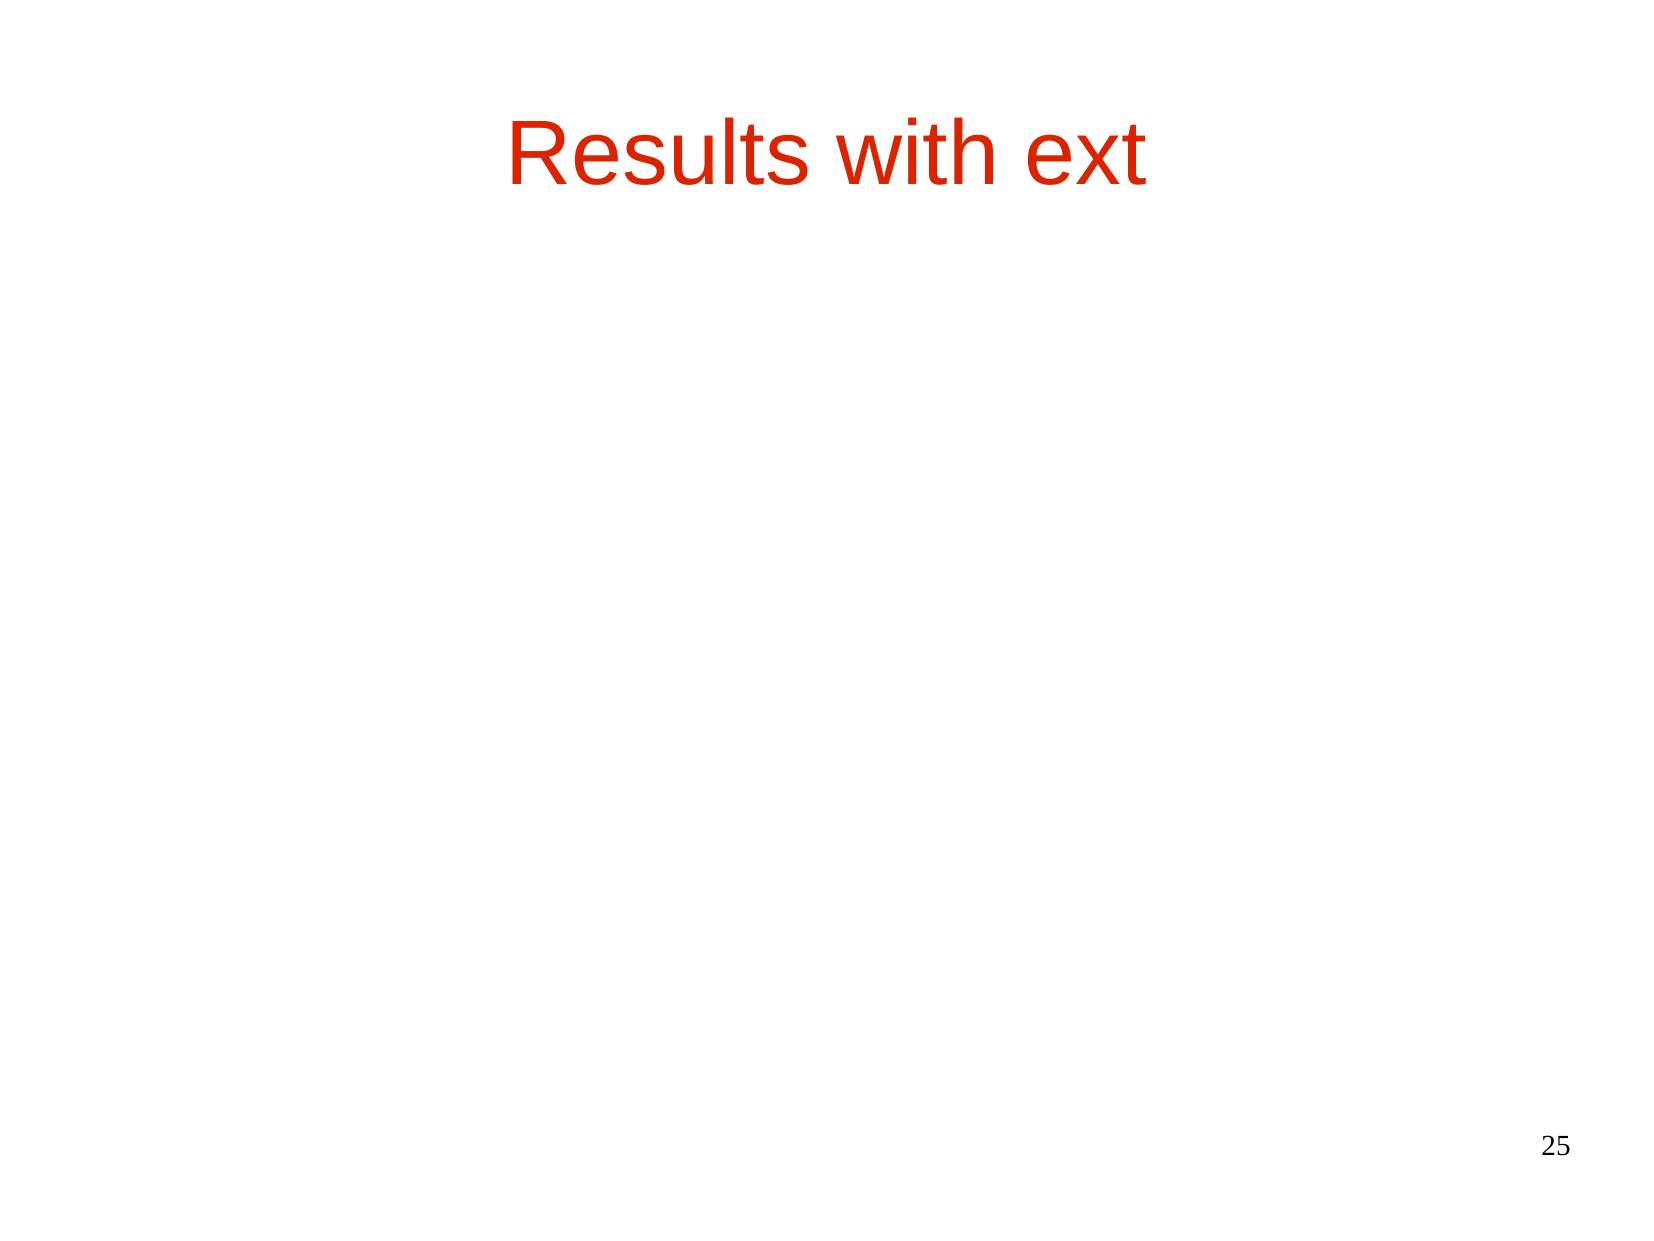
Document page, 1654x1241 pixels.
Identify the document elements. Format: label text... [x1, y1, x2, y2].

title Results with ext [82, 49, 1571, 257]
